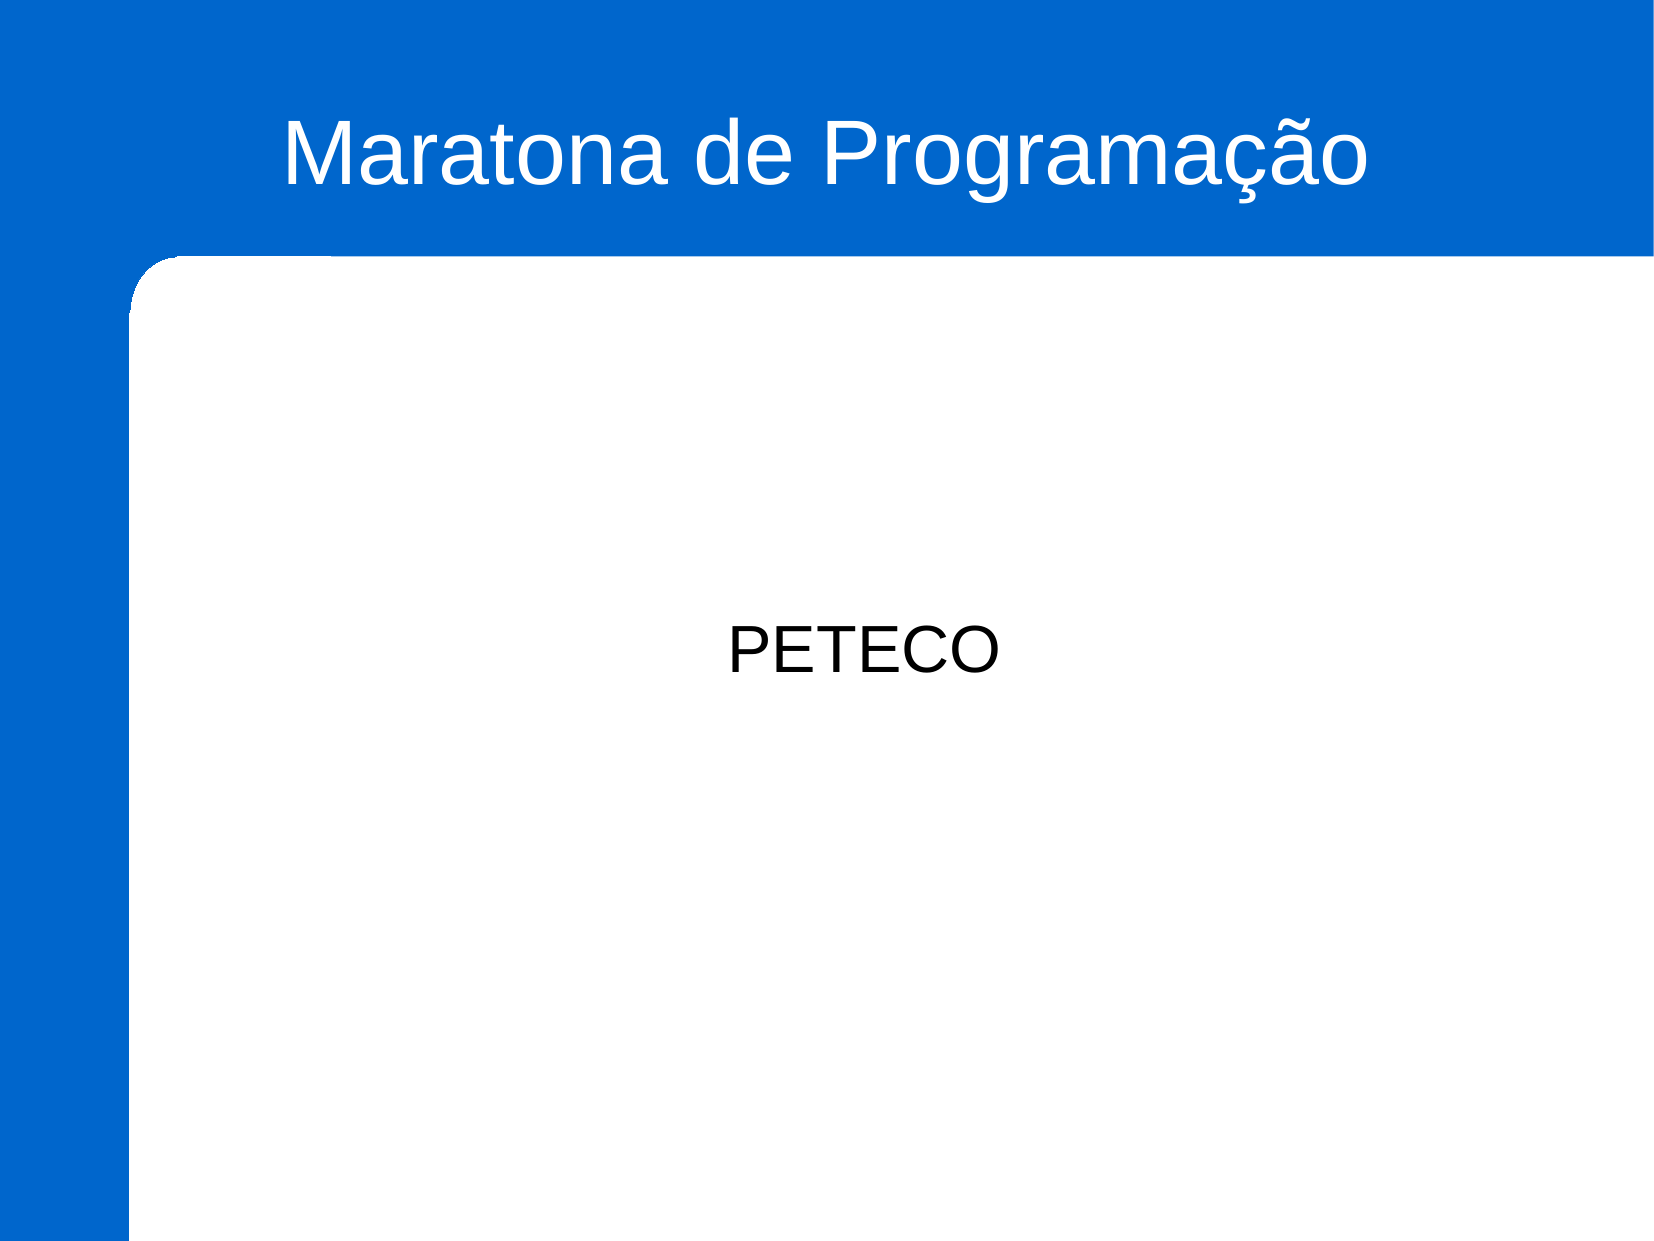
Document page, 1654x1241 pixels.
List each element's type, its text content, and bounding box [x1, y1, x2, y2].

title Maratona de Programação [82, 49, 1571, 257]
subtitle PETECO [129, 290, 1619, 1010]
